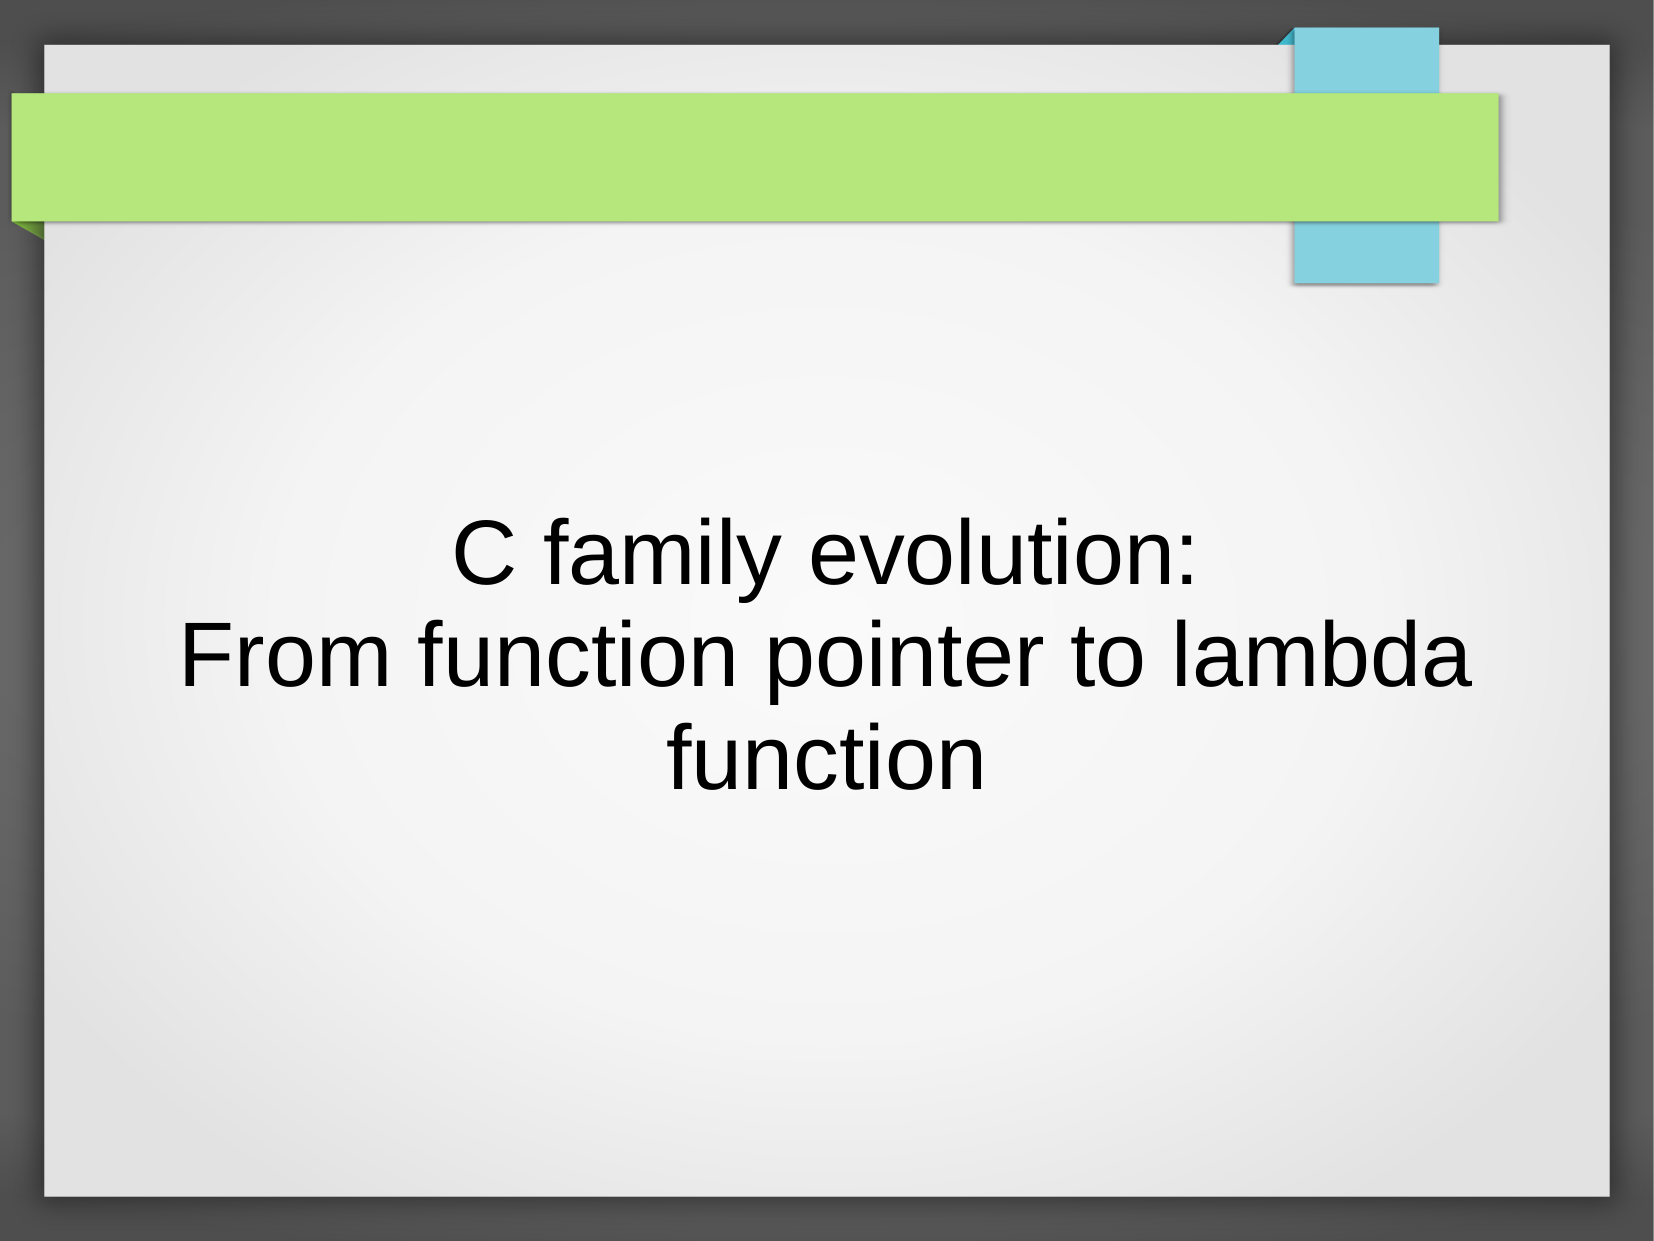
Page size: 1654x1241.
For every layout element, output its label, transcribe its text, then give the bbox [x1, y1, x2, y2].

subtitle C family evolution: From function pointer to lambda function [82, 295, 1571, 1015]
picture [0, 0, 1654, 1241]
